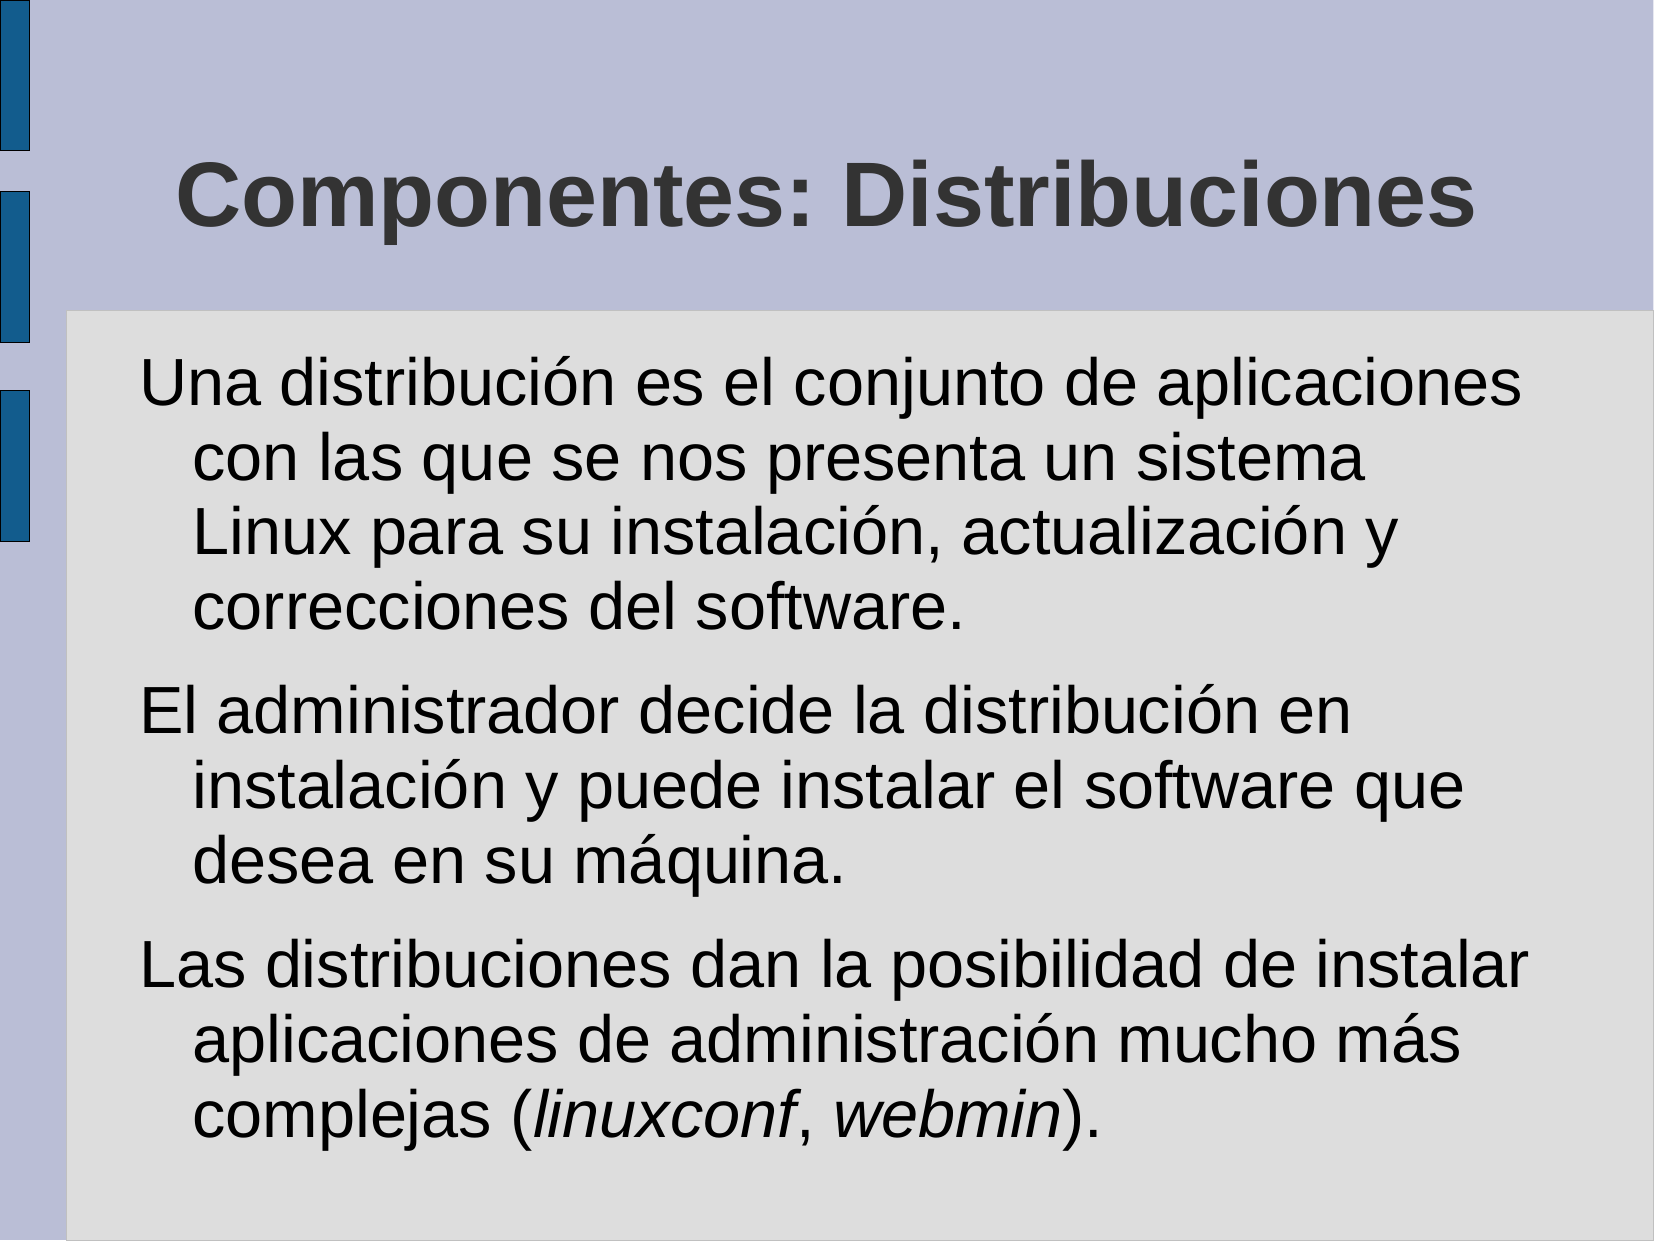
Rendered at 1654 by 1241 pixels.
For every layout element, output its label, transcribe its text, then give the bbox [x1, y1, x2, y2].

title Componentes: Distribuciones [121, 91, 1534, 299]
list Una distribución es el conjunto de aplicaciones con las que se nos presenta un sistema Linux para su instalación, actualización y correcciones del software. El administrador decide la distribución en instalación y puede instalar el software que desea en su máquina. Las distribuciones dan la posibilidad de instalar aplicaciones de administración mucho más complejas (linuxconf, webmin). [121, 344, 1534, 1152]
